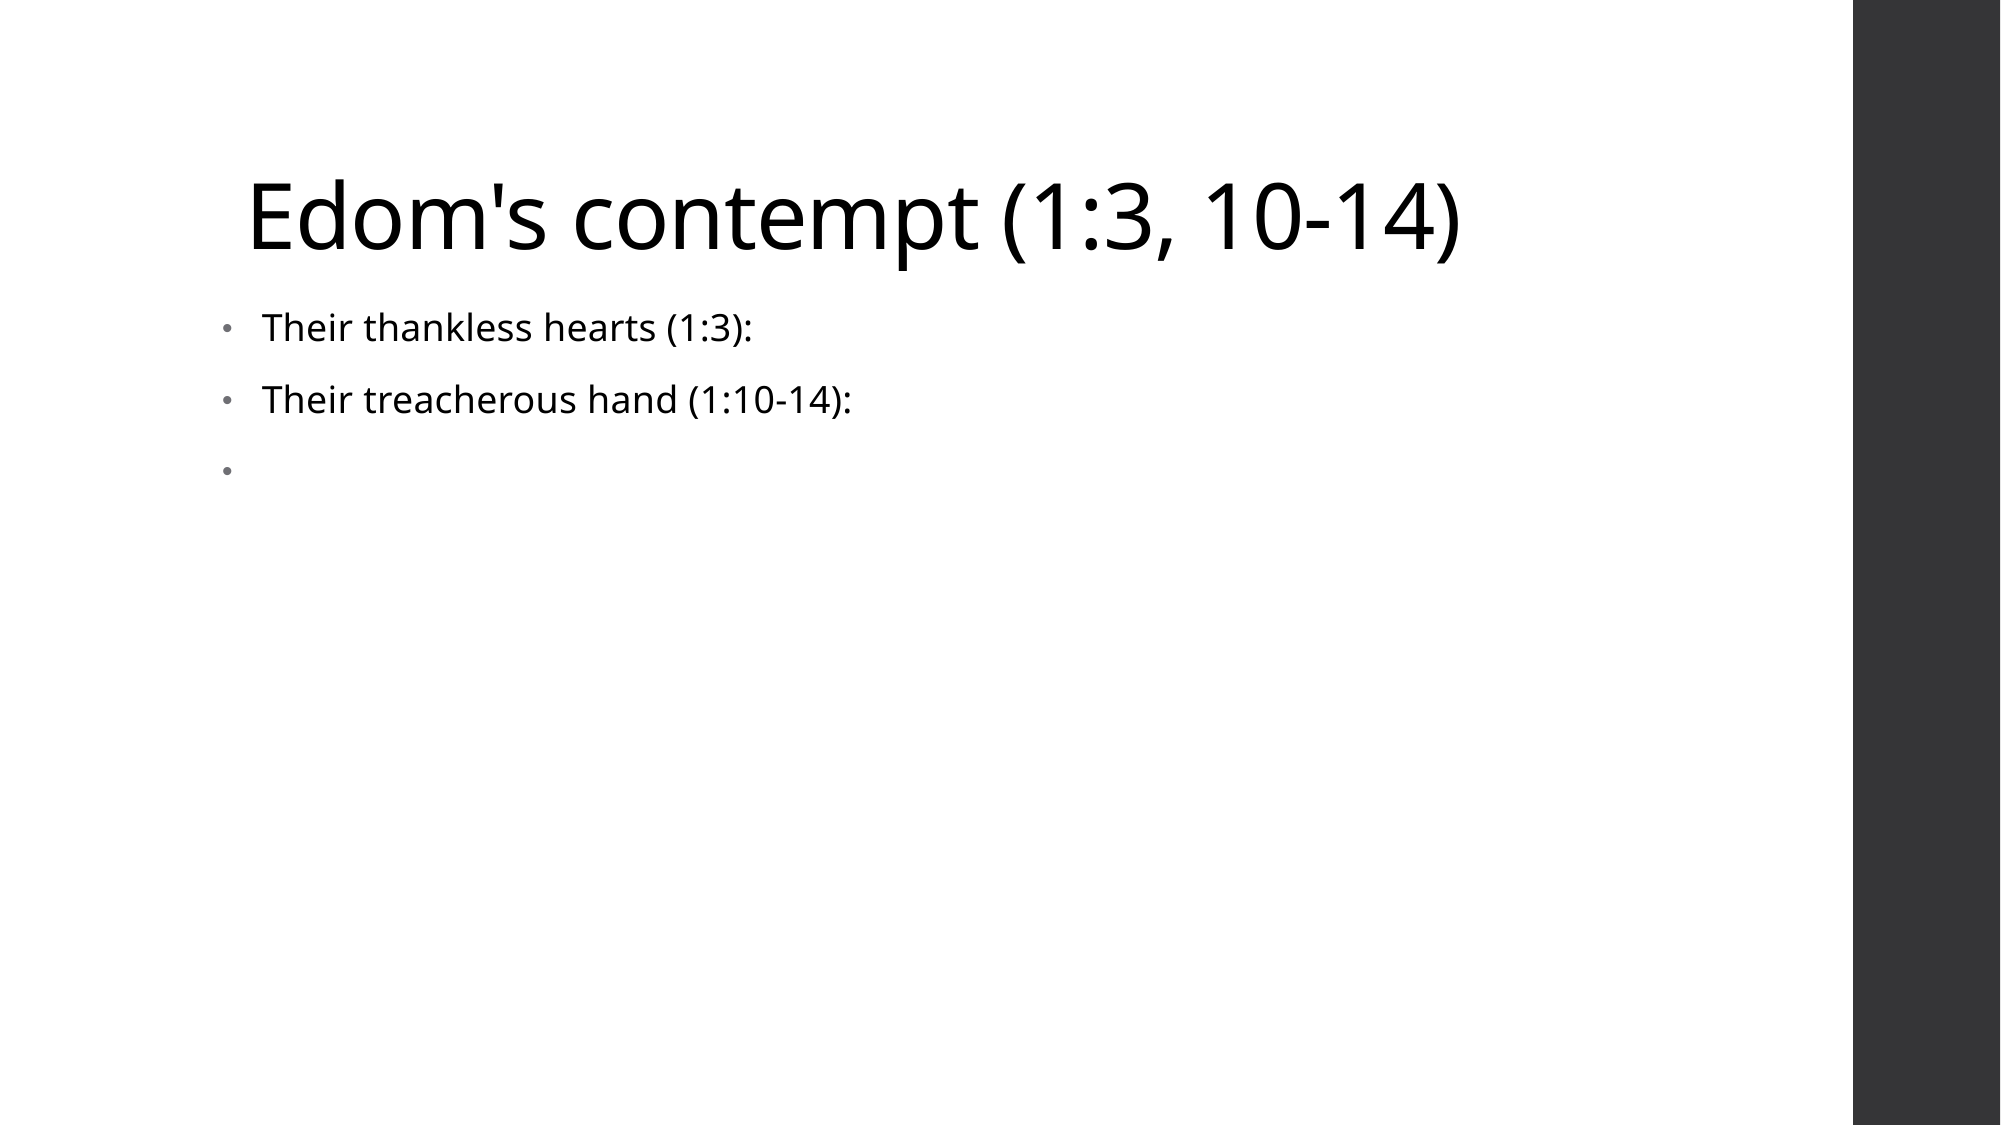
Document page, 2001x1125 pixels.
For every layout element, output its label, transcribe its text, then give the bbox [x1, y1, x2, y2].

list Their thankless hearts (1:3): Their treacherous hand (1:10-14): [206, 299, 1617, 1014]
title Edom's contempt (1:3, 10-14) [206, 60, 1797, 278]
